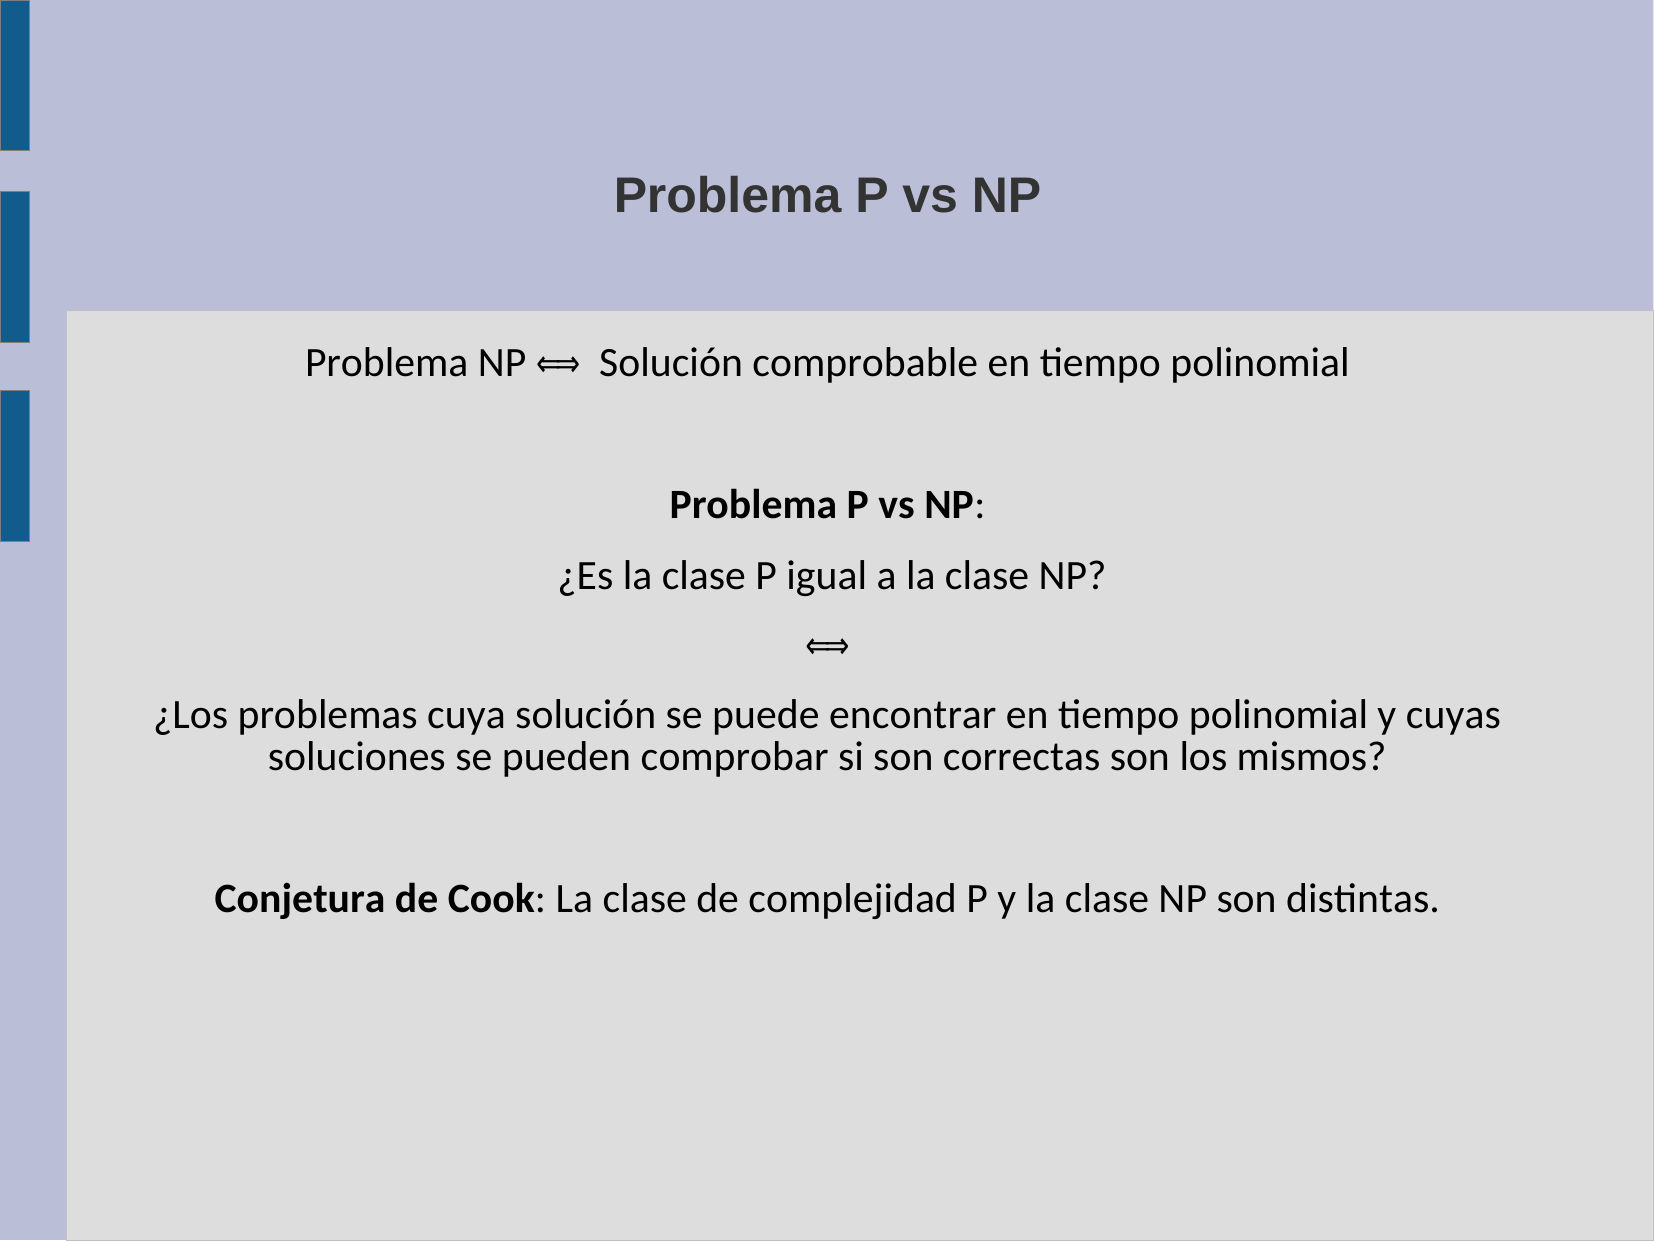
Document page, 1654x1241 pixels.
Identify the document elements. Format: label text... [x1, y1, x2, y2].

title Problema P vs NP [121, 91, 1534, 299]
list Problema NP ⇐⇒ Solución comprobable en tiempo polinomial Problema P vs NP: ¿Es la clase P igual a la clase NP? ⇐⇒ ¿Los problemas cuya solución se puede encontrar en tiempo polinomial y cuyas soluciones se pueden comprobar si son correctas son los mismos? Conjetura de Cook: La clase de complejidad P y la clase NP son distintas. [121, 344, 1534, 1241]
